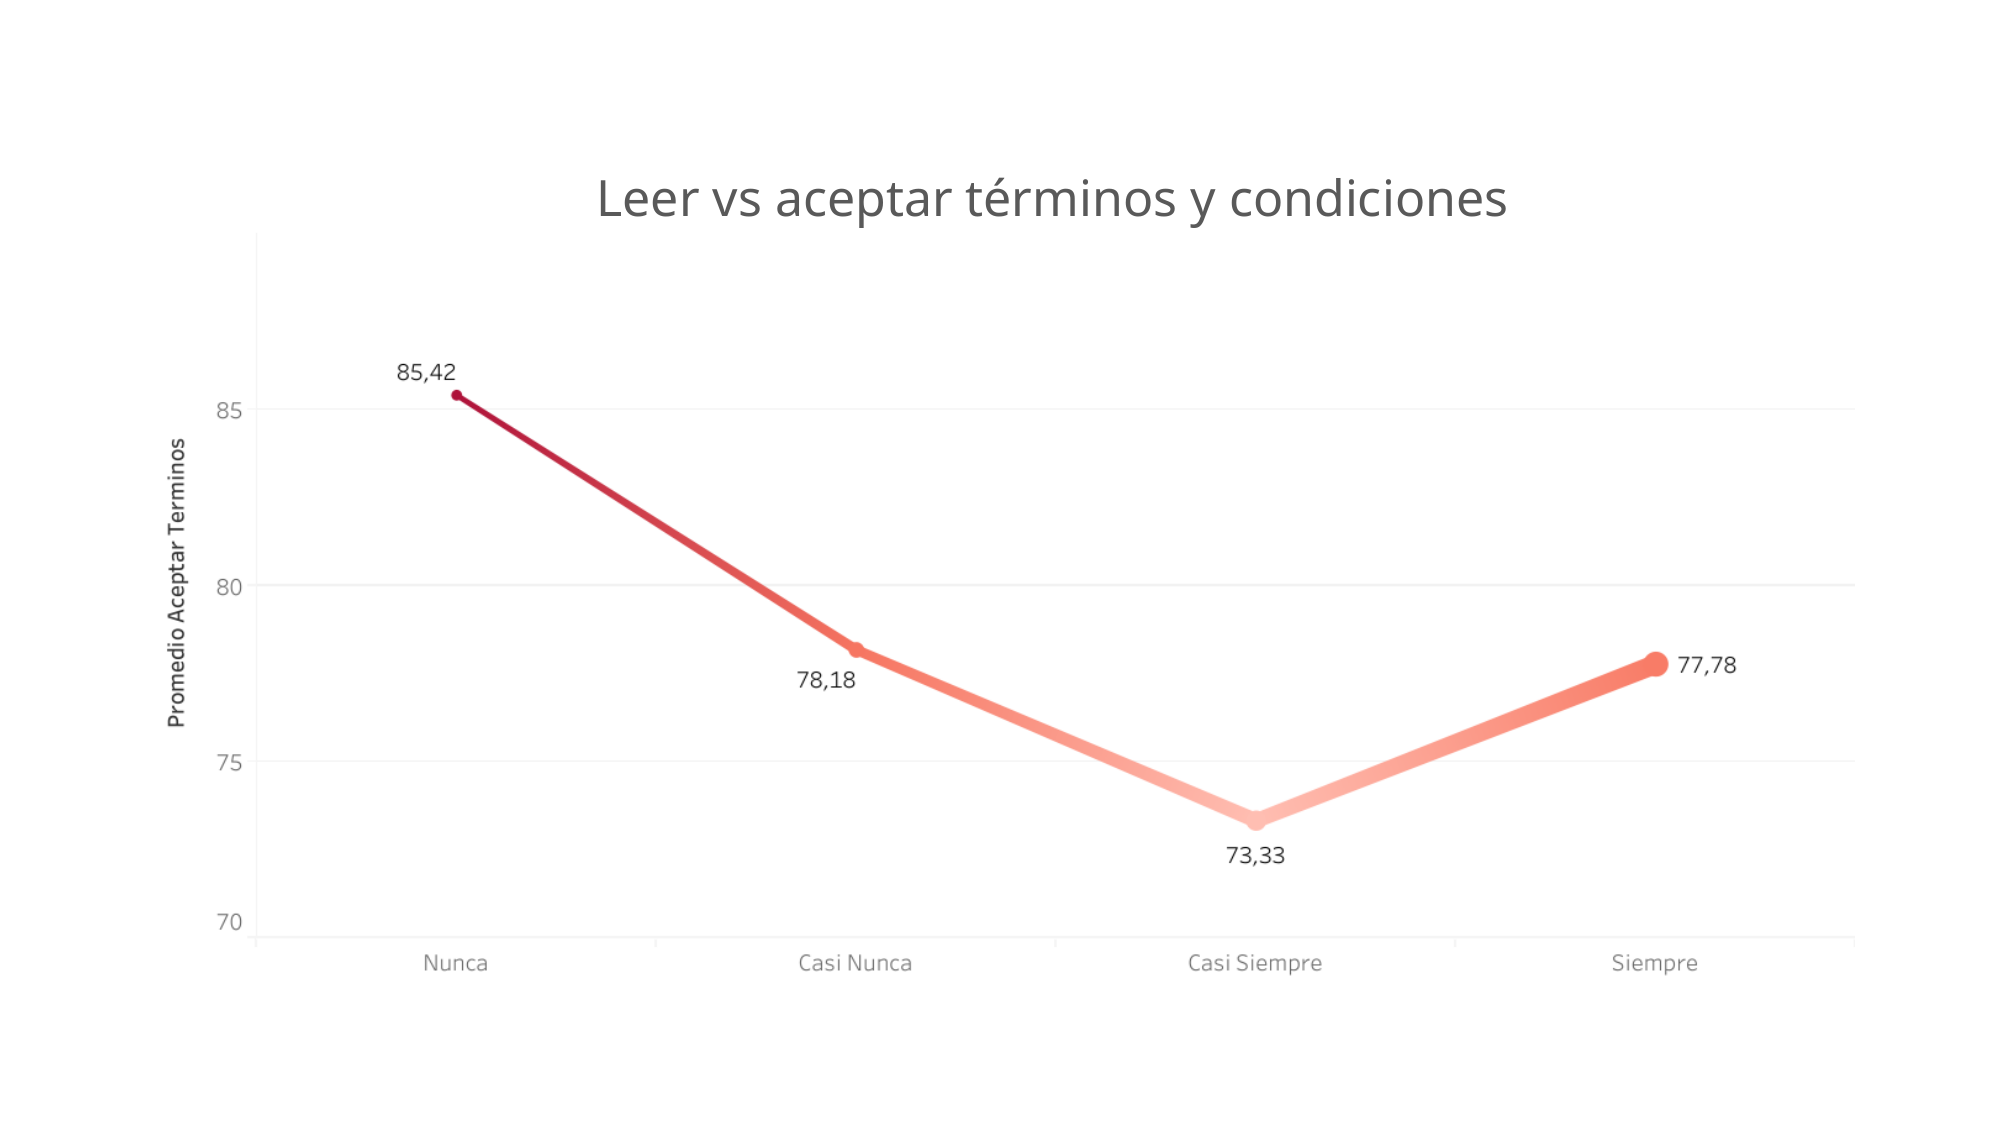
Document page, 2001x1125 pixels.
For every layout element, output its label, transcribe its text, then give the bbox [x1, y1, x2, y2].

picture [145, 196, 1855, 978]
text_box Leer vs aceptar términos y condiciones [372, 159, 1734, 235]
